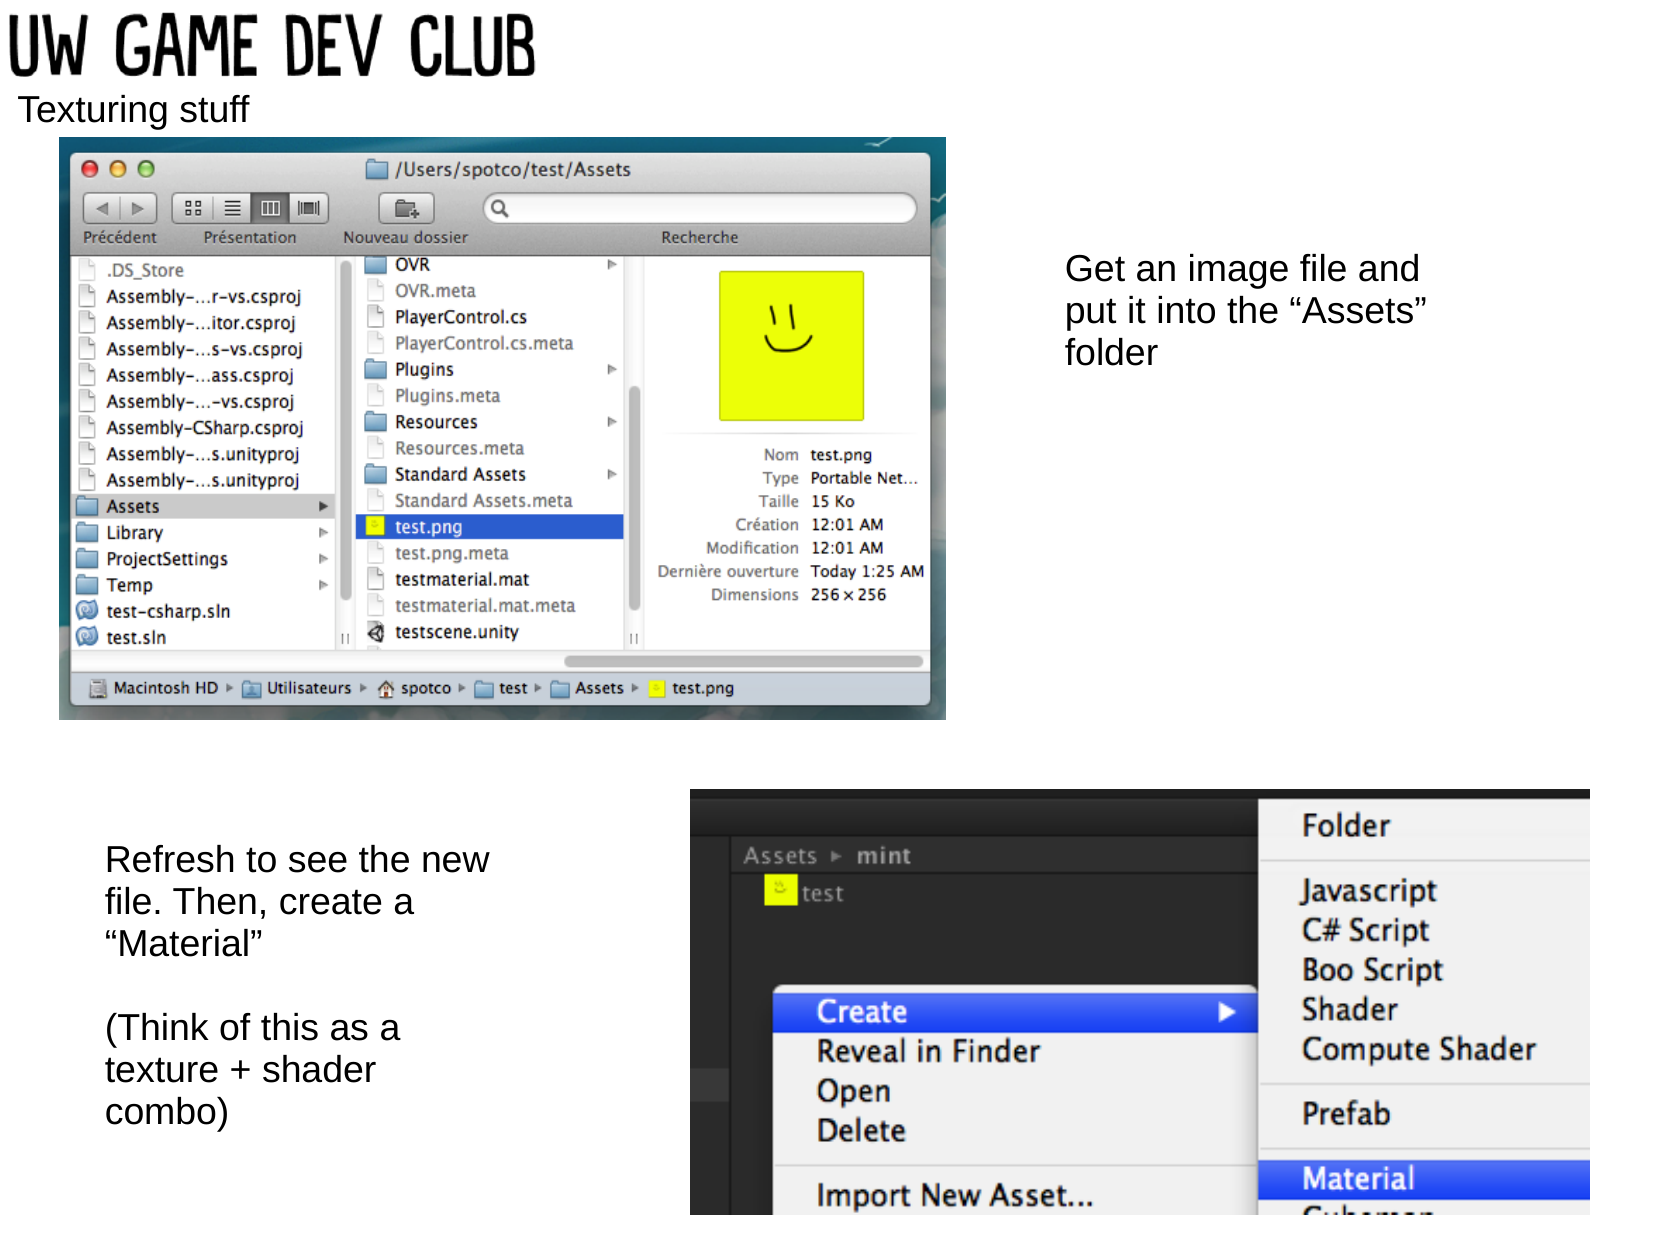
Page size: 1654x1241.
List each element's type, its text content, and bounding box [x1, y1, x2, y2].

text_box Get an image file and put it into the “Assets” folder [1050, 240, 1486, 381]
picture [59, 137, 946, 721]
text_box Refresh to see the new file. Then, create a “Material” (Think of this as a texture + shader combo) [90, 831, 526, 1186]
picture [2, 7, 551, 80]
picture [690, 789, 1590, 1216]
text_box Texturing stuff [2, 80, 843, 138]
